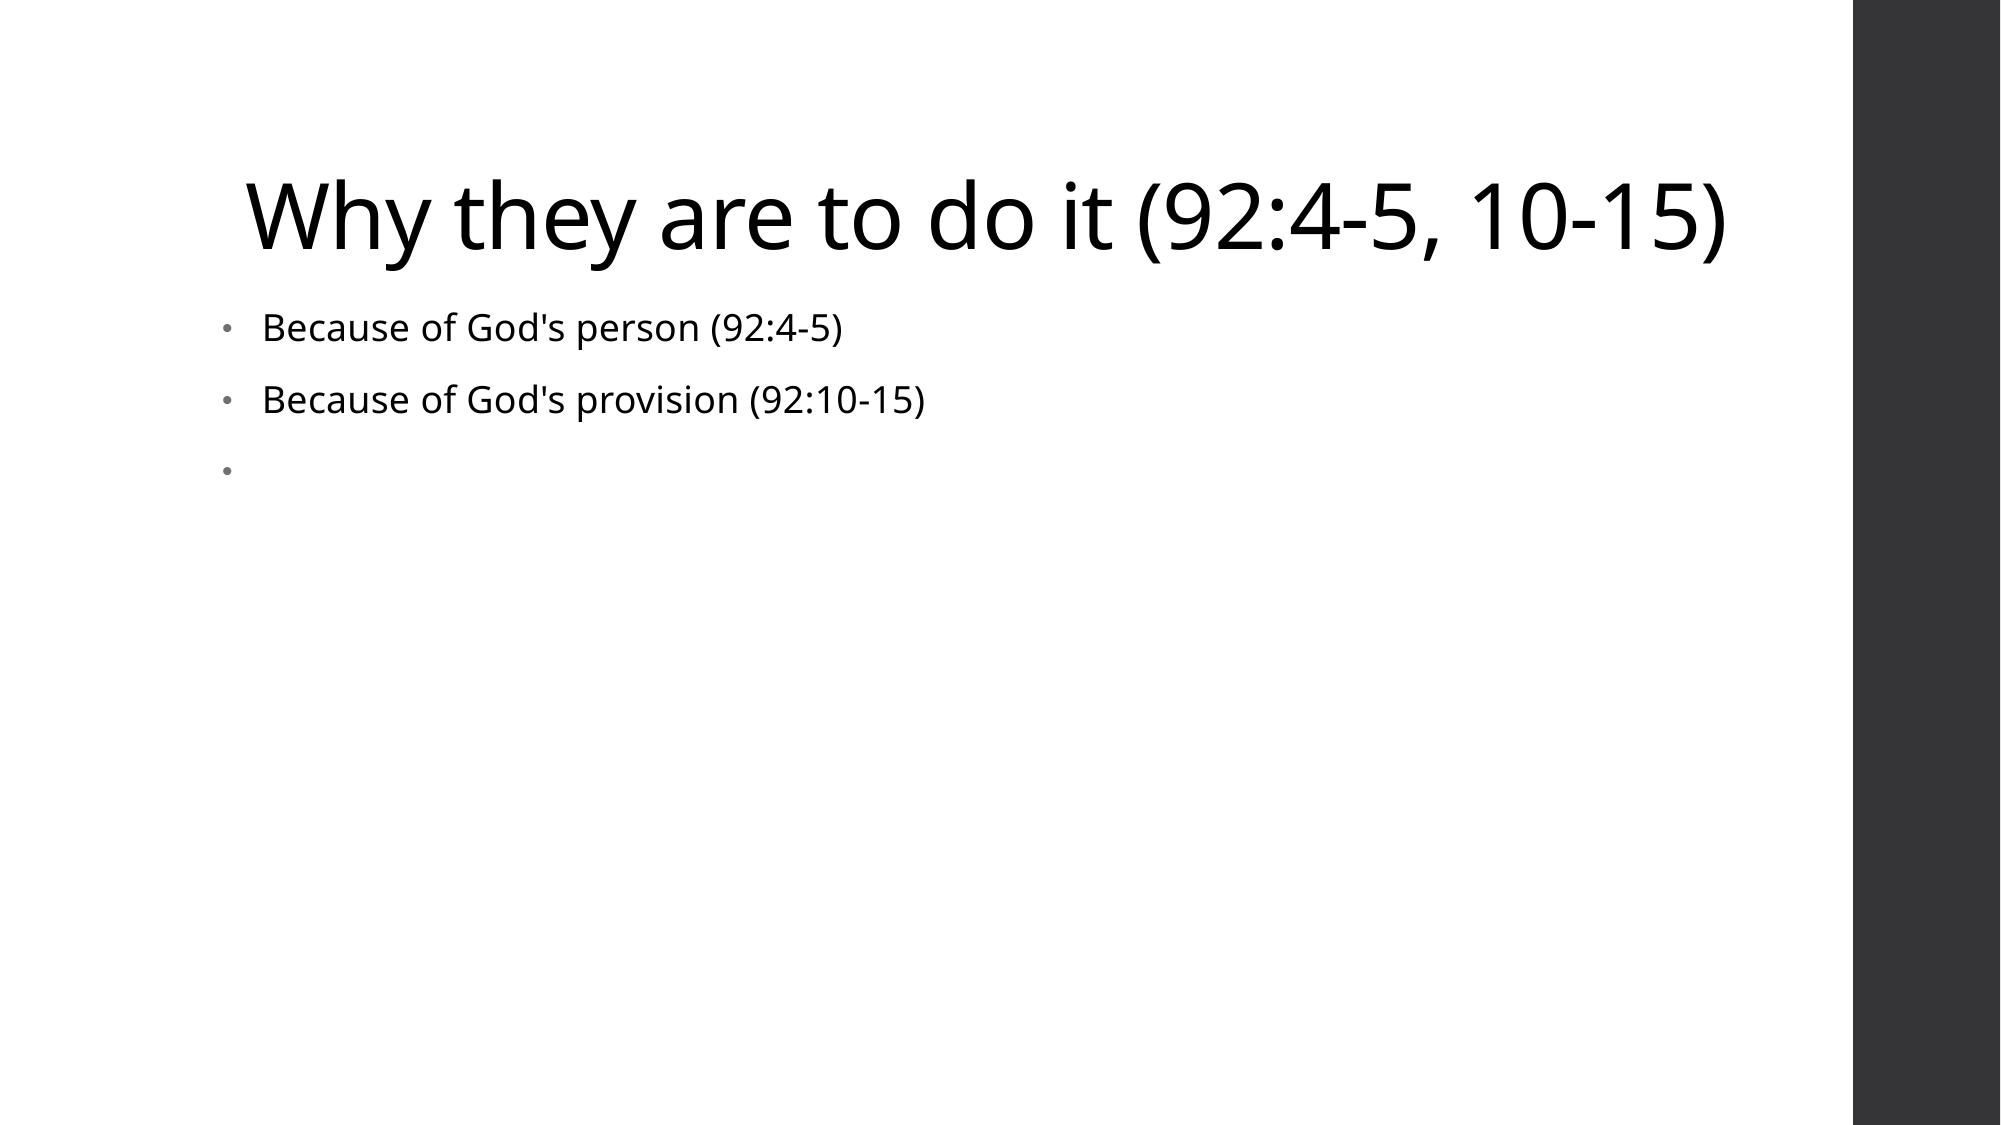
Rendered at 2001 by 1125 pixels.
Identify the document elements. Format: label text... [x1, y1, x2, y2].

list Because of God's person (92:4-5) Because of God's provision (92:10-15) [206, 299, 1617, 1014]
title Why they are to do it (92:4-5, 10-15) [206, 60, 1797, 278]
